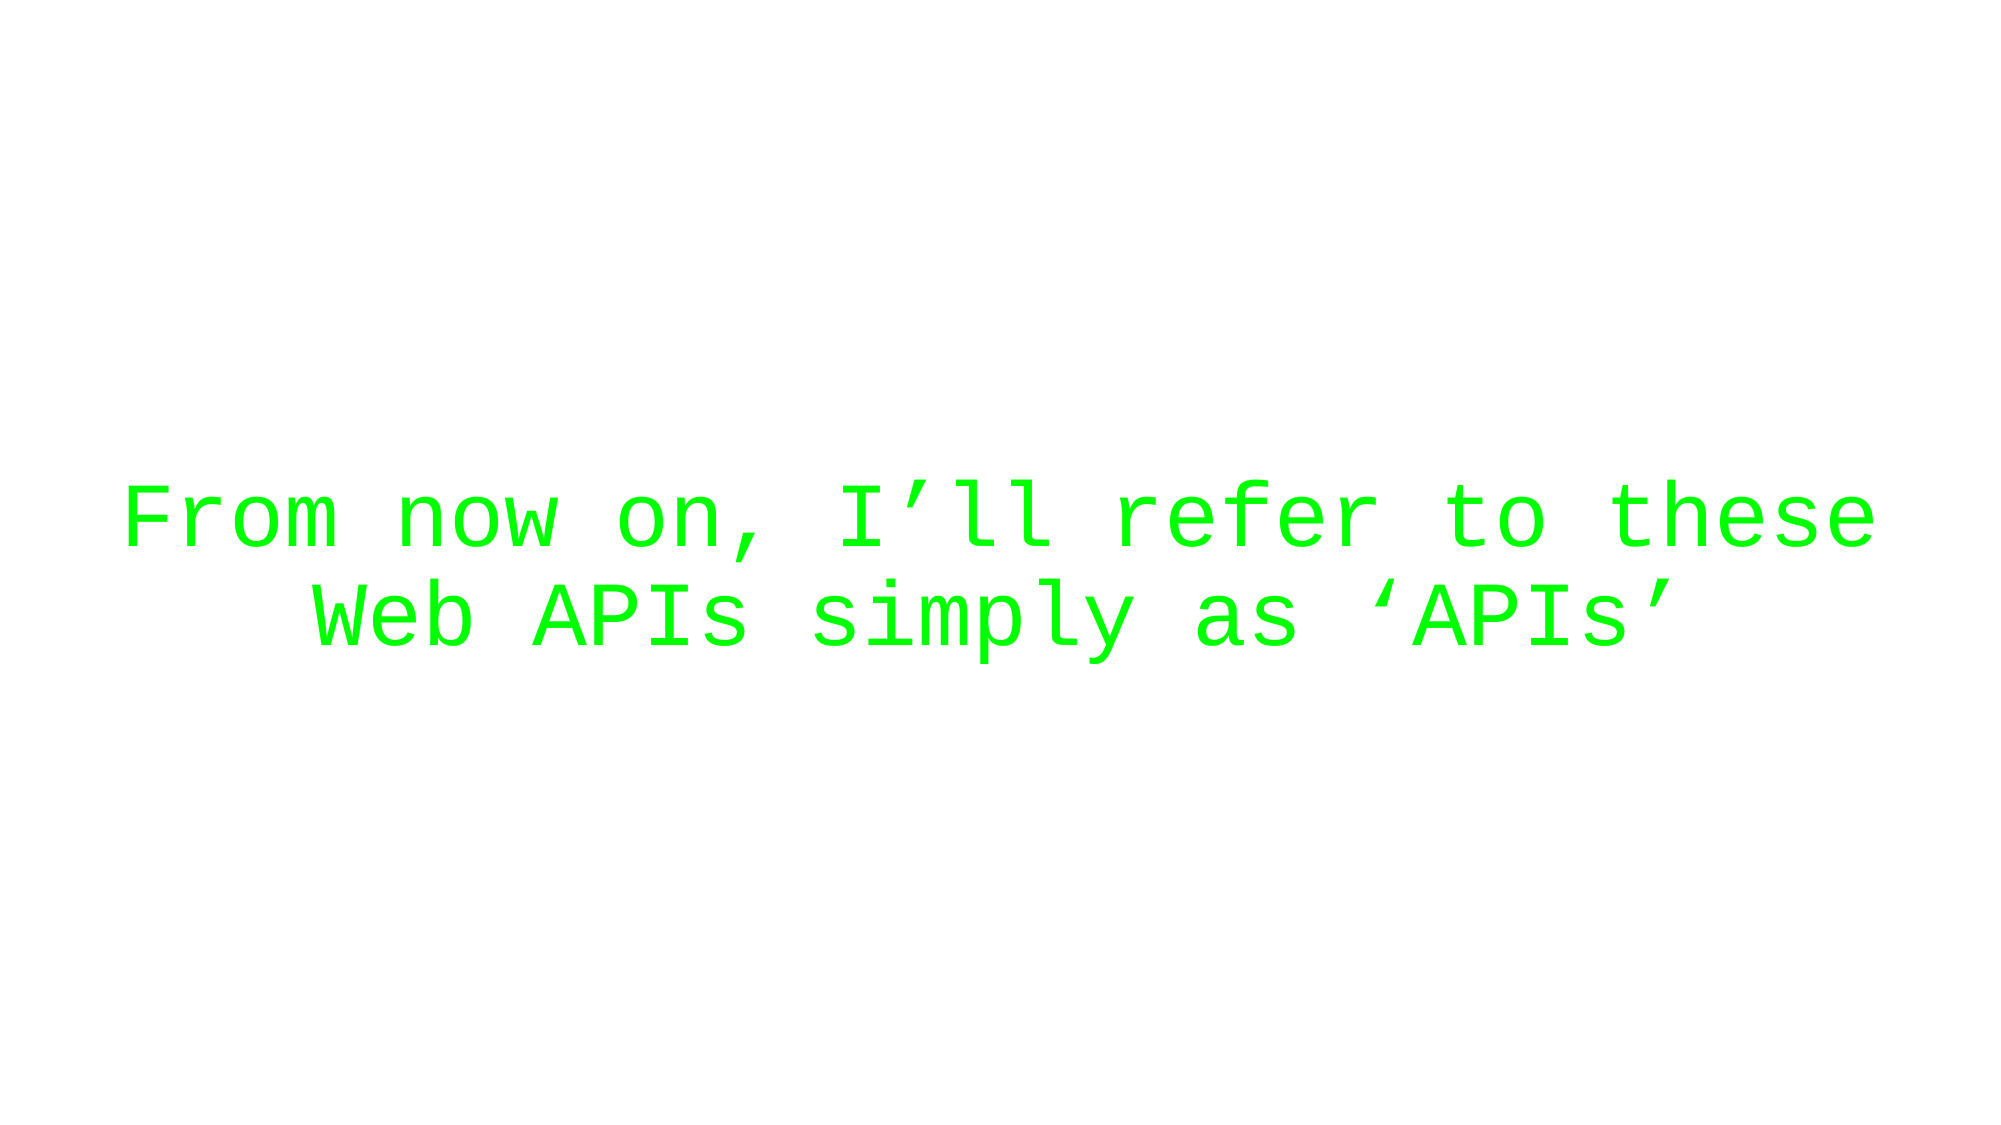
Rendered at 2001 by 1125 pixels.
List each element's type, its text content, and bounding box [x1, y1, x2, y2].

title From now on, I’ll refer to these Web APIs simply as ‘APIs’ [0, 371, 2000, 761]
